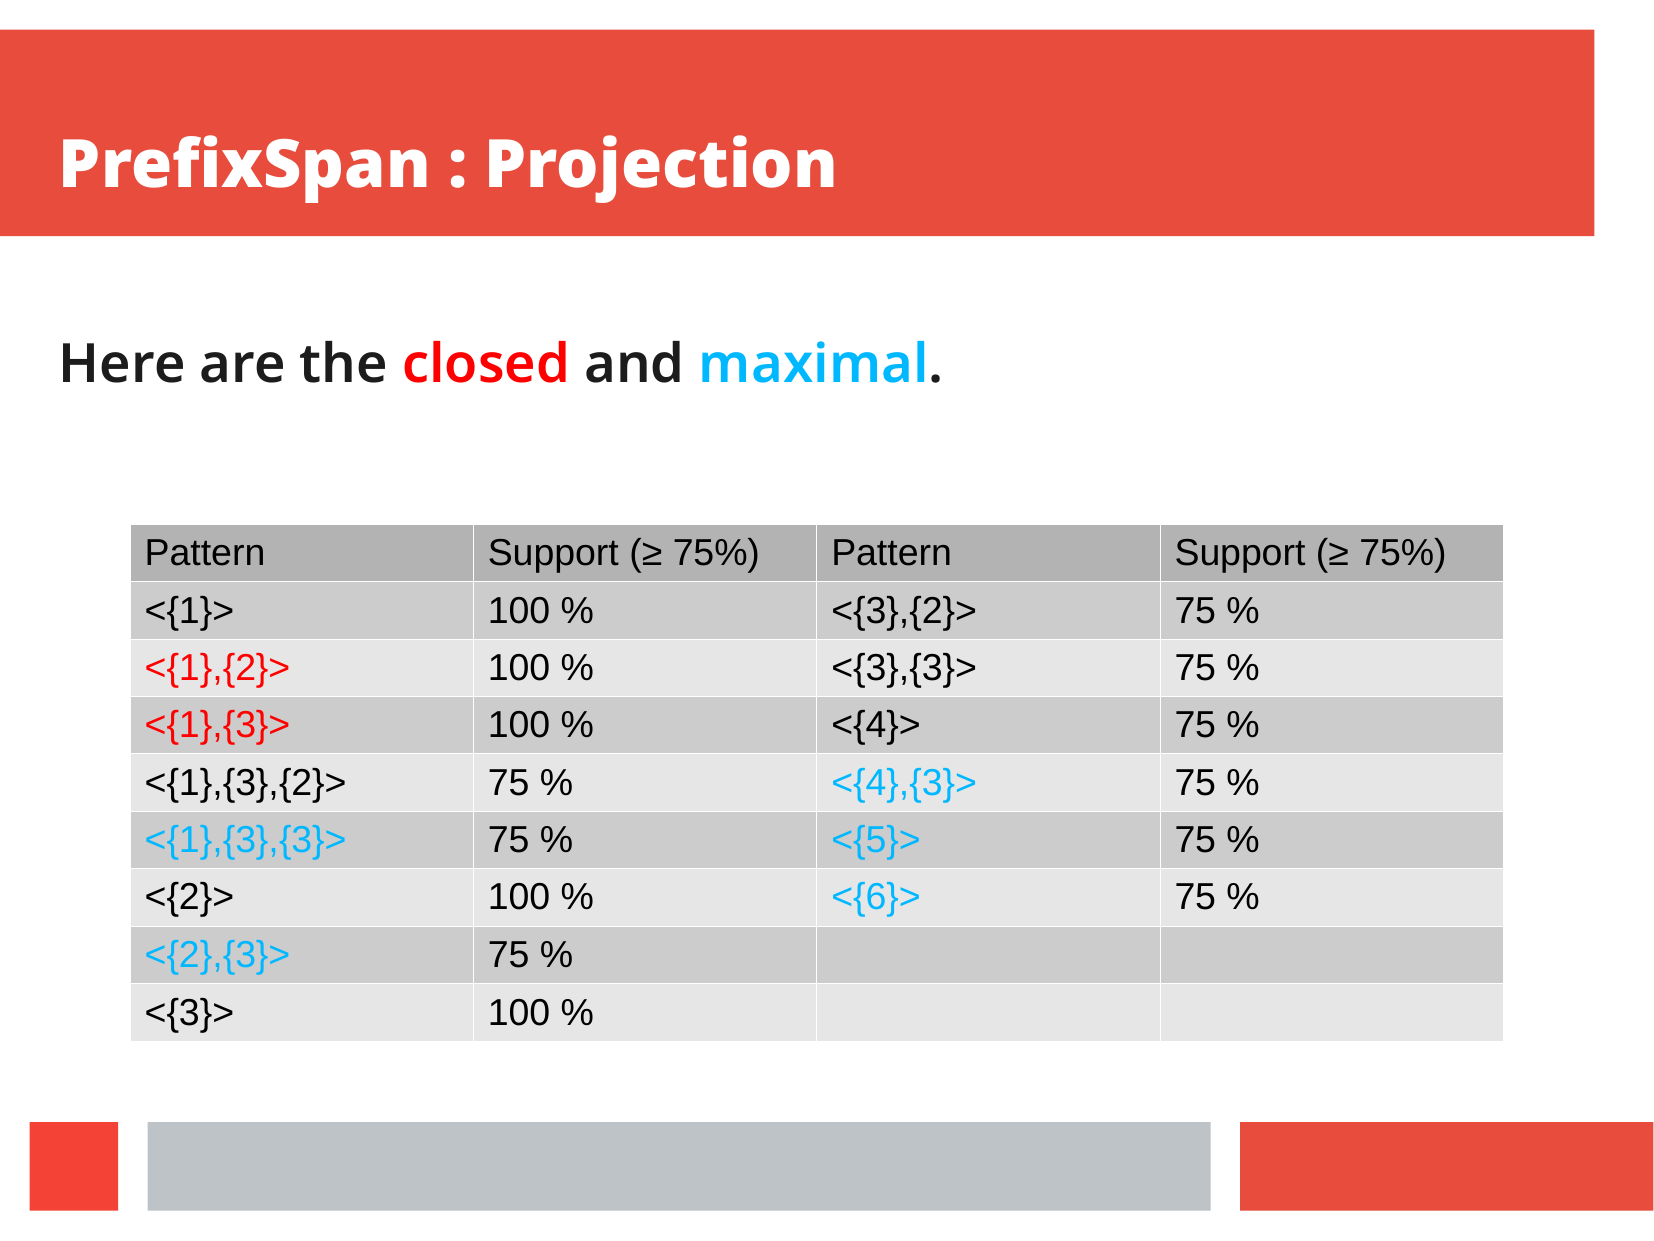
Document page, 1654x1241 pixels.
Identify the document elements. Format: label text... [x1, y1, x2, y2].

table_cell <{2}> [131, 869, 473, 926]
table_cell <{3}> [131, 984, 473, 1041]
table_cell 75 % [1161, 869, 1503, 926]
table_cell 100 % [474, 697, 816, 753]
table_cell 75 % [474, 812, 816, 868]
table_cell 75 % [1161, 697, 1503, 753]
table_cell [1161, 927, 1503, 983]
table_cell 100 % [474, 640, 816, 696]
table_cell 100 % [474, 984, 816, 1041]
table_header Pattern [817, 525, 1160, 581]
table_header Support (≥ 75%) [1161, 525, 1503, 581]
table_cell 75 % [474, 754, 816, 811]
table_cell 75 % [1161, 754, 1503, 811]
table_cell <{2},{3}> [131, 927, 473, 983]
table_cell <{1},{3},{2}> [131, 754, 473, 811]
list Here are the closed and maximal. [59, 324, 1565, 520]
table_cell <{6}> [817, 869, 1160, 926]
title PrefixSpan : Projection [59, 59, 1595, 207]
table_cell 75 % [1161, 640, 1503, 696]
table_cell 100 % [474, 582, 816, 639]
table_cell 100 % [474, 869, 816, 926]
table_cell <{4},{3}> [817, 754, 1160, 811]
table_cell <{4}> [817, 697, 1160, 753]
table_cell <{1}> [131, 582, 473, 639]
table_cell 75 % [474, 927, 816, 983]
table_cell <{5}> [817, 812, 1160, 868]
table_cell <{1},{3}> [131, 697, 473, 753]
table_header Support (≥ 75%) [474, 525, 816, 581]
table_cell <{3},{3}> [817, 640, 1160, 696]
table_cell <{1},{2}> [131, 640, 473, 696]
table_cell [817, 984, 1160, 1041]
table_header Pattern [131, 525, 473, 581]
table_cell 75 % [1161, 812, 1503, 868]
table_cell <{3},{2}> [817, 582, 1160, 639]
table_cell [817, 927, 1160, 983]
table_cell [1161, 984, 1503, 1041]
table_cell <{1},{3},{3}> [131, 812, 473, 868]
table_cell 75 % [1161, 582, 1503, 639]
